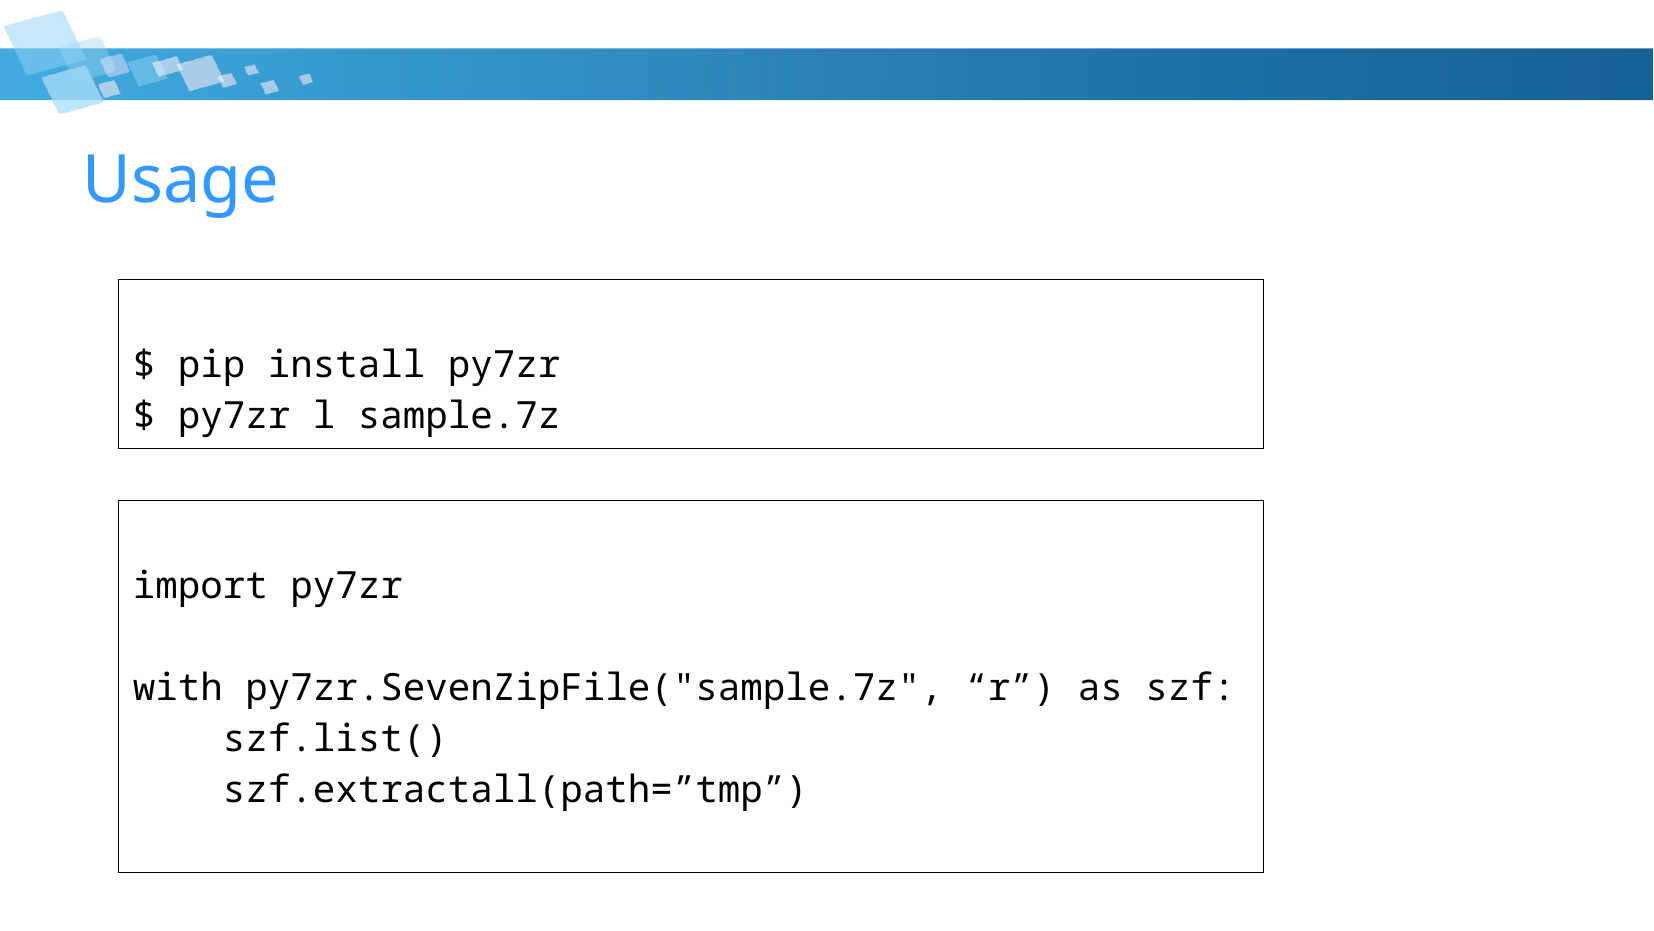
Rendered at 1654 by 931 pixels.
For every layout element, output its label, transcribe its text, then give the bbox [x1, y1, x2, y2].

picture [0, 0, 1653, 929]
text_box import py7zr with py7zr.SevenZipFile("sample.7z", “r”) as szf: szf.list() szf.extractall(path=”tmp”) [118, 500, 1264, 815]
text_box $ pip install py7zr $ py7zr l sample.7z [118, 279, 1264, 449]
title Usage [82, 99, 1571, 255]
